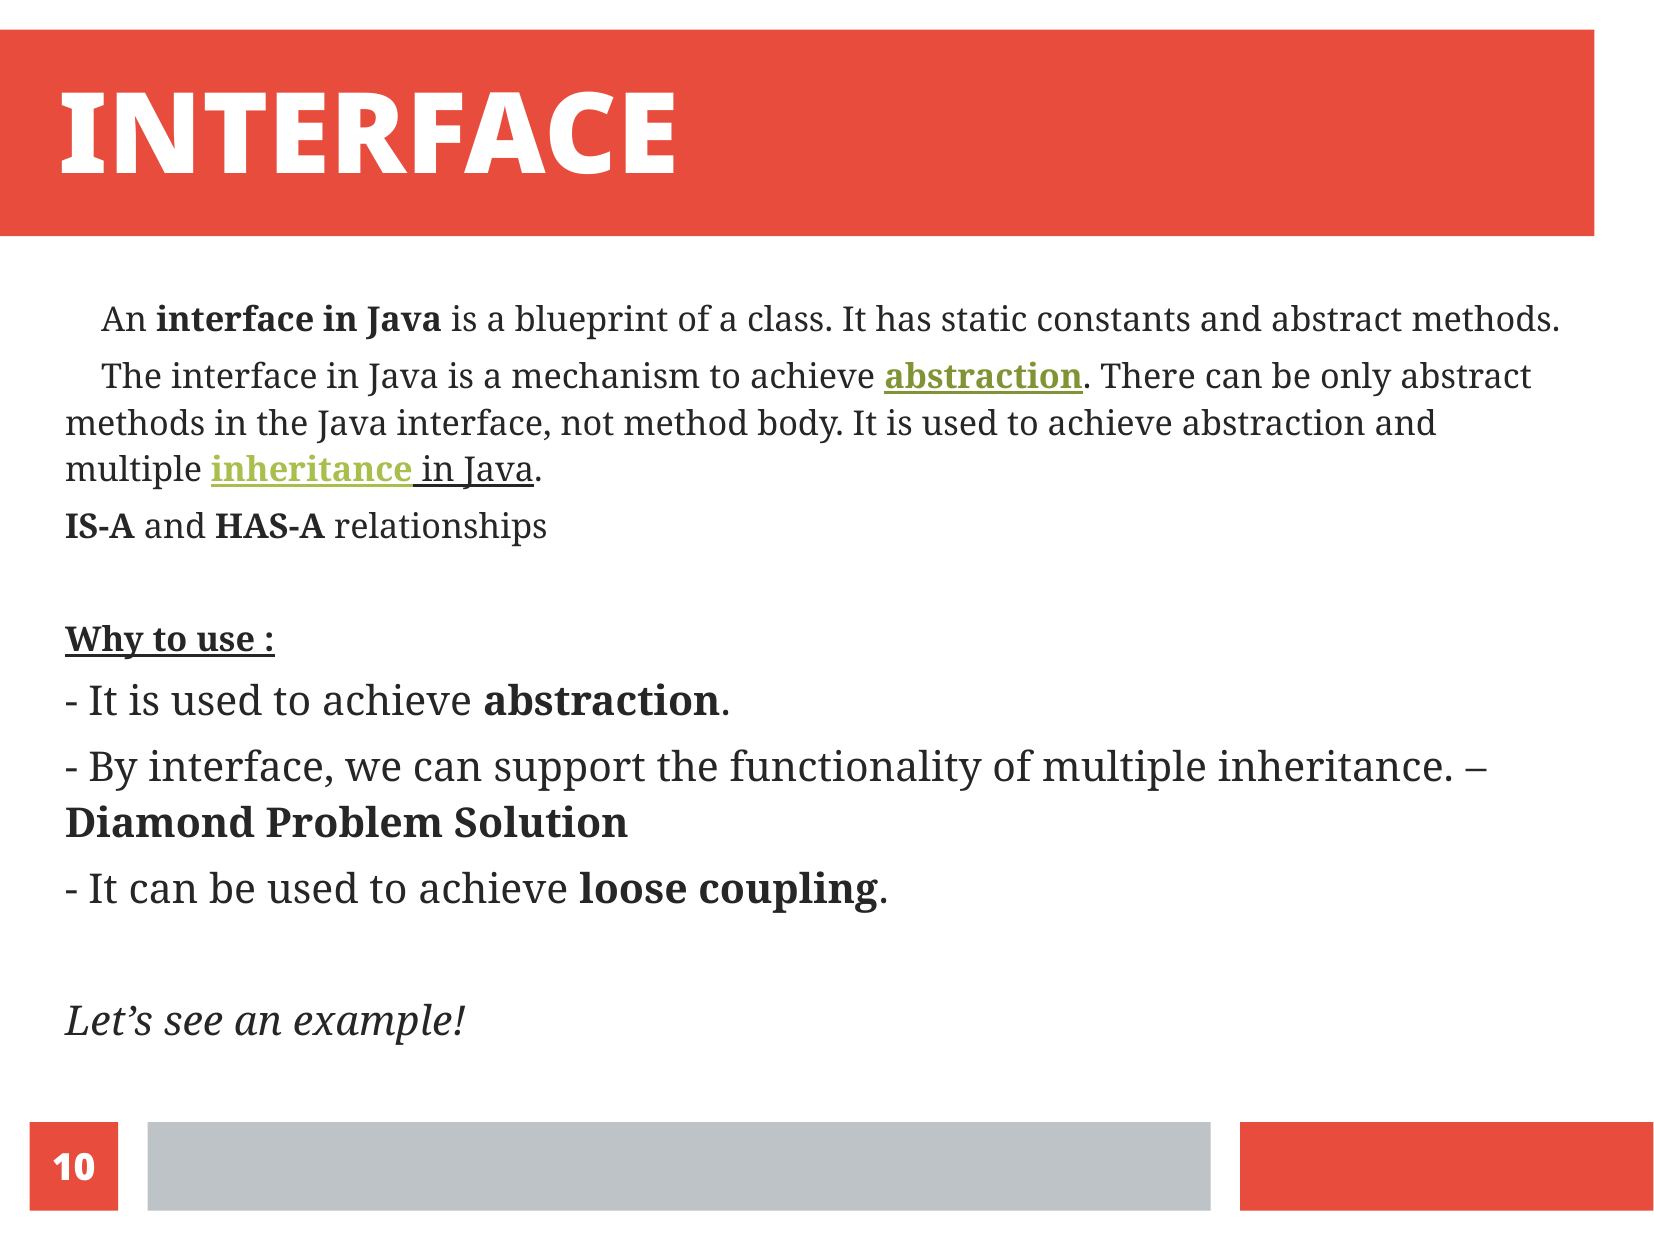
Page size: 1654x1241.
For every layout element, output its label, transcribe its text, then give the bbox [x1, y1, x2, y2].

list An interface in Java is a blueprint of a class. It has static constants and abstract methods. The interface in Java is a mechanism to achieve abstraction. There can be only abstract methods in the Java interface, not method body. It is used to achieve abstraction and multiple inheritance in Java. IS-A and HAS-A relationships Why to use : - It is used to achieve abstraction. - By interface, we can support the functionality of multiple inheritance. – Diamond Problem Solution - It can be used to achieve loose coupling. Let’s see an example! [64, 295, 1571, 1063]
title INTERFACE [59, 59, 1595, 207]
